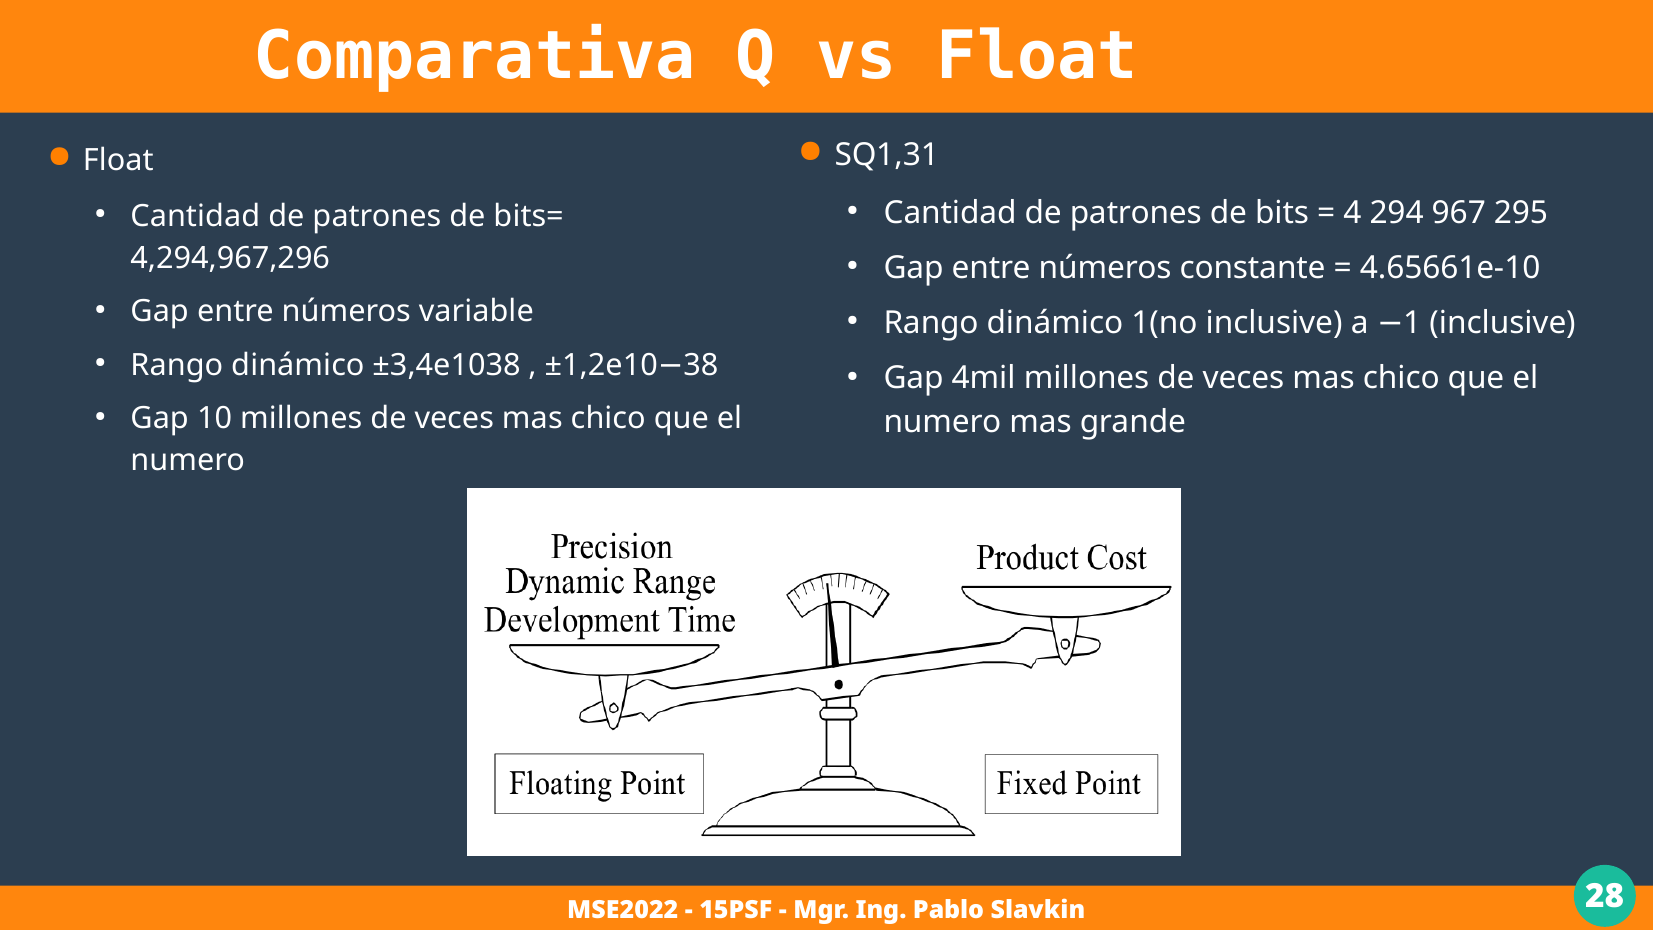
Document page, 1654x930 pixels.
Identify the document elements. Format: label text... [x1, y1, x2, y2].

title Comparativa Q vs Float [253, 16, 1653, 113]
picture [467, 488, 1181, 856]
list SQ1,31 Cantidad de patrones de bits = 4 294 967 295 Gap entre números constante = 4.65661e-10 Rango dinámico 1(no inclusive) a −1 (inclusive) Gap 4mil millones de veces mas chico que el numero mas grande [785, 131, 1613, 450]
list Float Cantidad de patrones de bits= 4,294,967,296 Gap entre números variable Rango dinámico ±3,4e1038 , ±1,2e10−38 Gap 10 millones de veces mas chico que el numero [35, 137, 751, 488]
